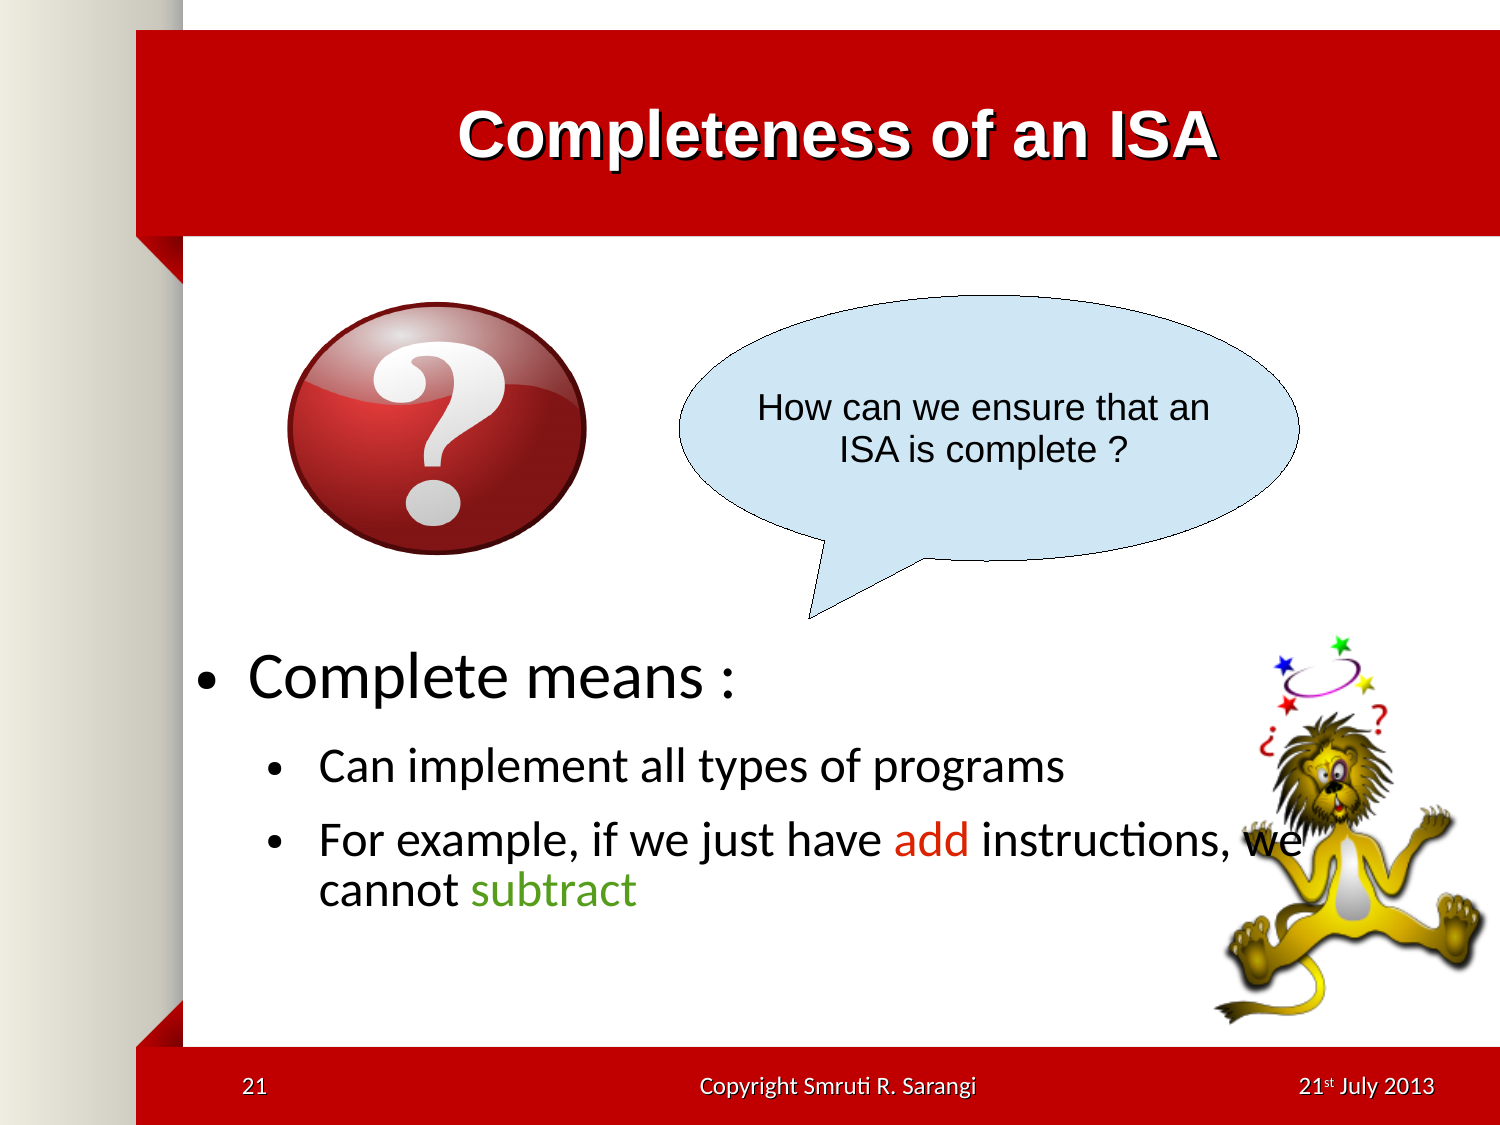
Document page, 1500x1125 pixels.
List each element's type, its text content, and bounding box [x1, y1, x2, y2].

text_box How can we ensure that an ISA is complete ? [679, 295, 1300, 619]
picture [0, 0, 1500, 1125]
title Completeness of an ISA [230, 57, 1447, 211]
list Complete means : Can implement all types of programs For example, if we just have add instructions, we cannot subtract [177, 648, 1394, 975]
